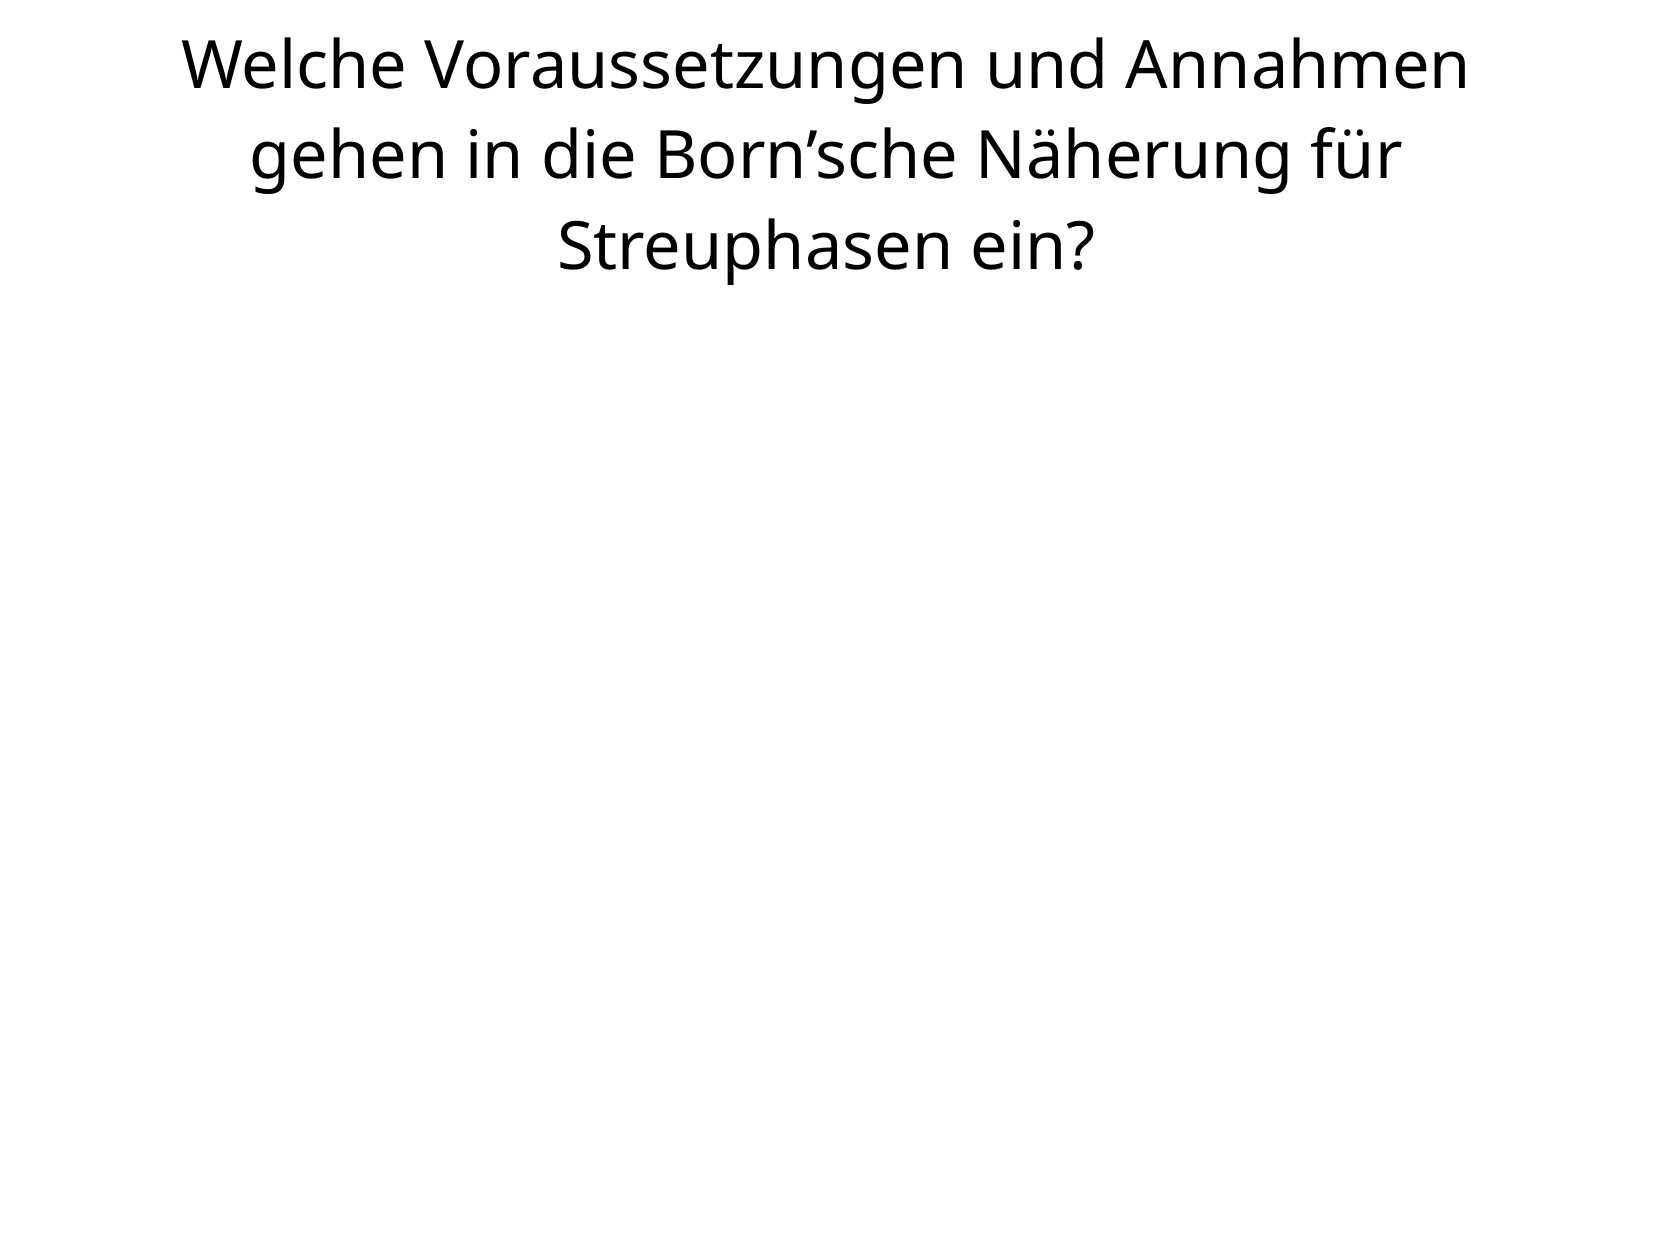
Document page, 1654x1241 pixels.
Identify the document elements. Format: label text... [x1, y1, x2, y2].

title Welche Voraussetzungen und Annahmen gehen in die Born’sche Näherung für Streuphasen ein? [82, 49, 1571, 257]
